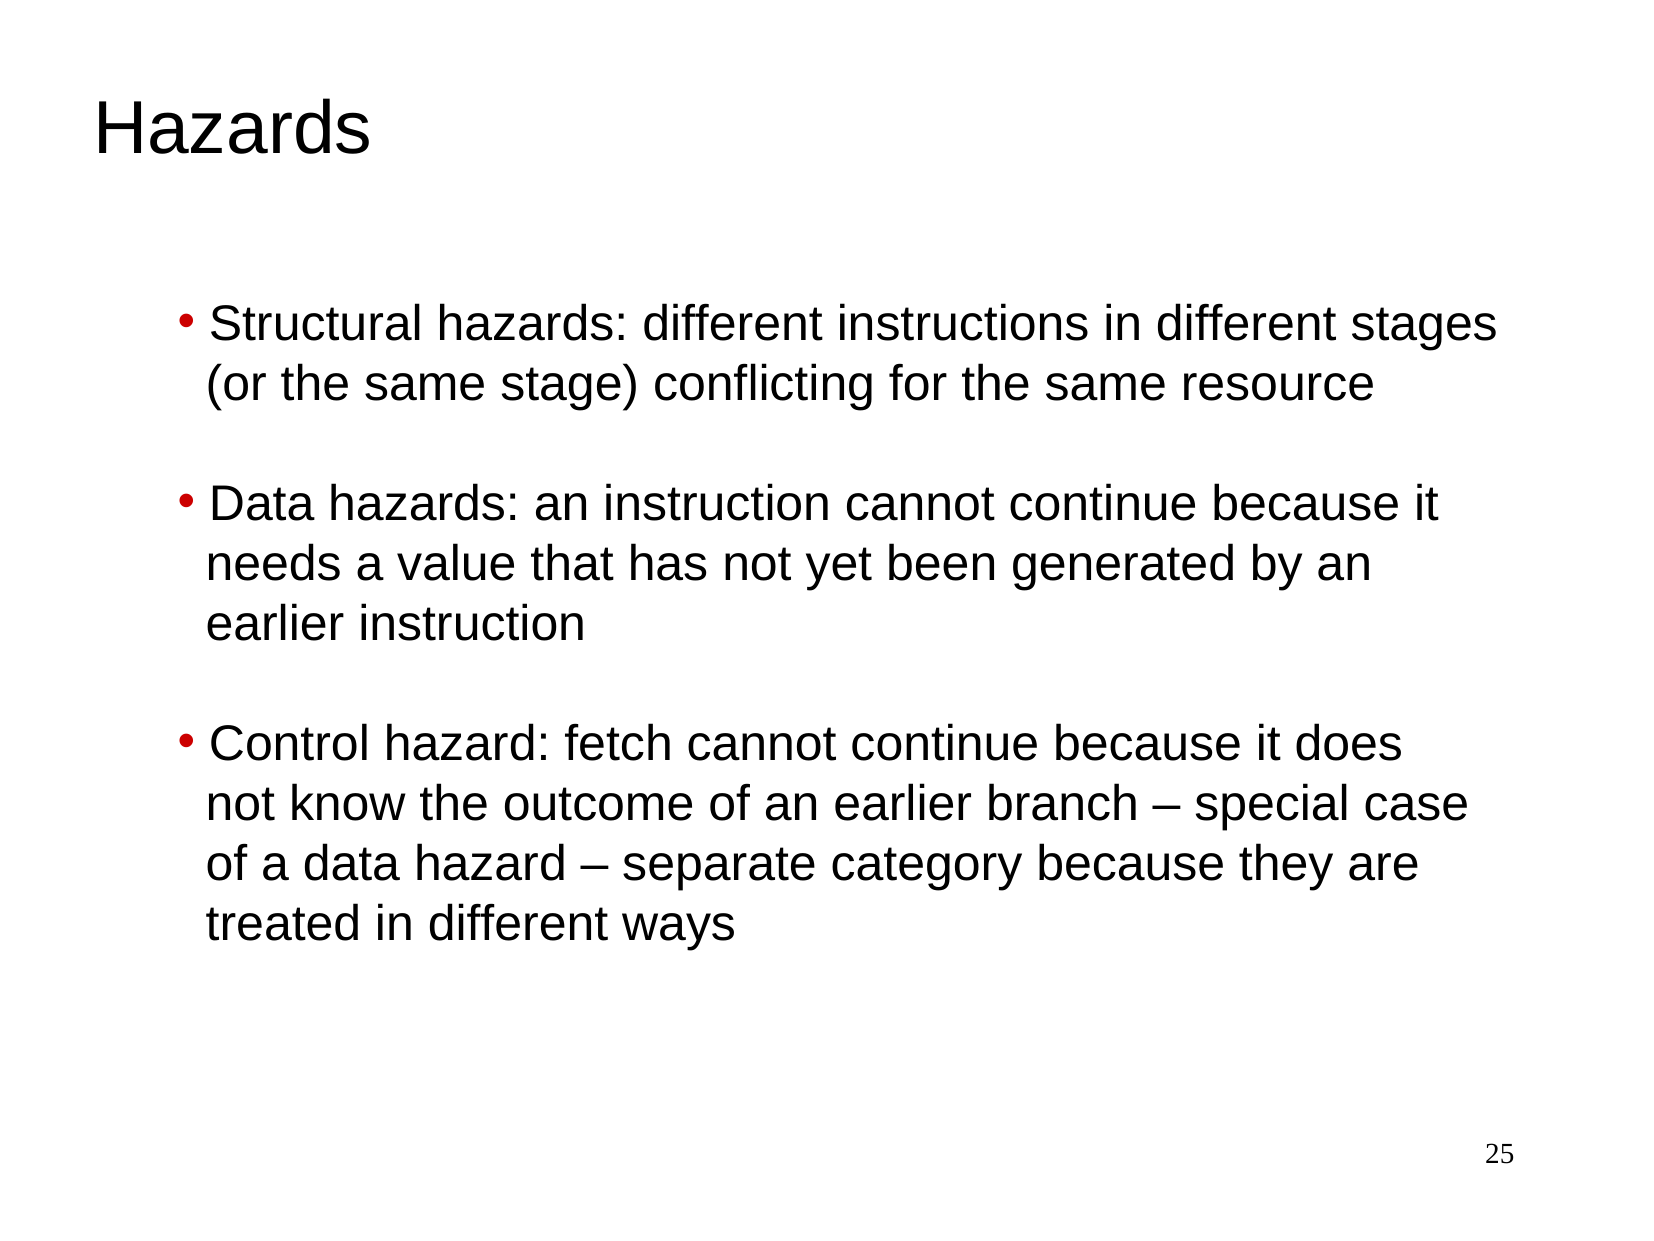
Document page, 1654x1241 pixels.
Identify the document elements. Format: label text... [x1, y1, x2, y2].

text_box Hazards [78, 71, 388, 177]
text_box Structural hazards: different instructions in different stages (or the same stage) conflicting for the same resource Data hazards: an instruction cannot continue because it needs a value that has not yet been generated by an earlier instruction Control hazard: fetch cannot continue because it does not know the outcome of an earlier branch – special case of a data hazard – separate category because they are treated in different ways [162, 282, 1514, 959]
text_box <number> [1185, 1129, 1530, 1213]
